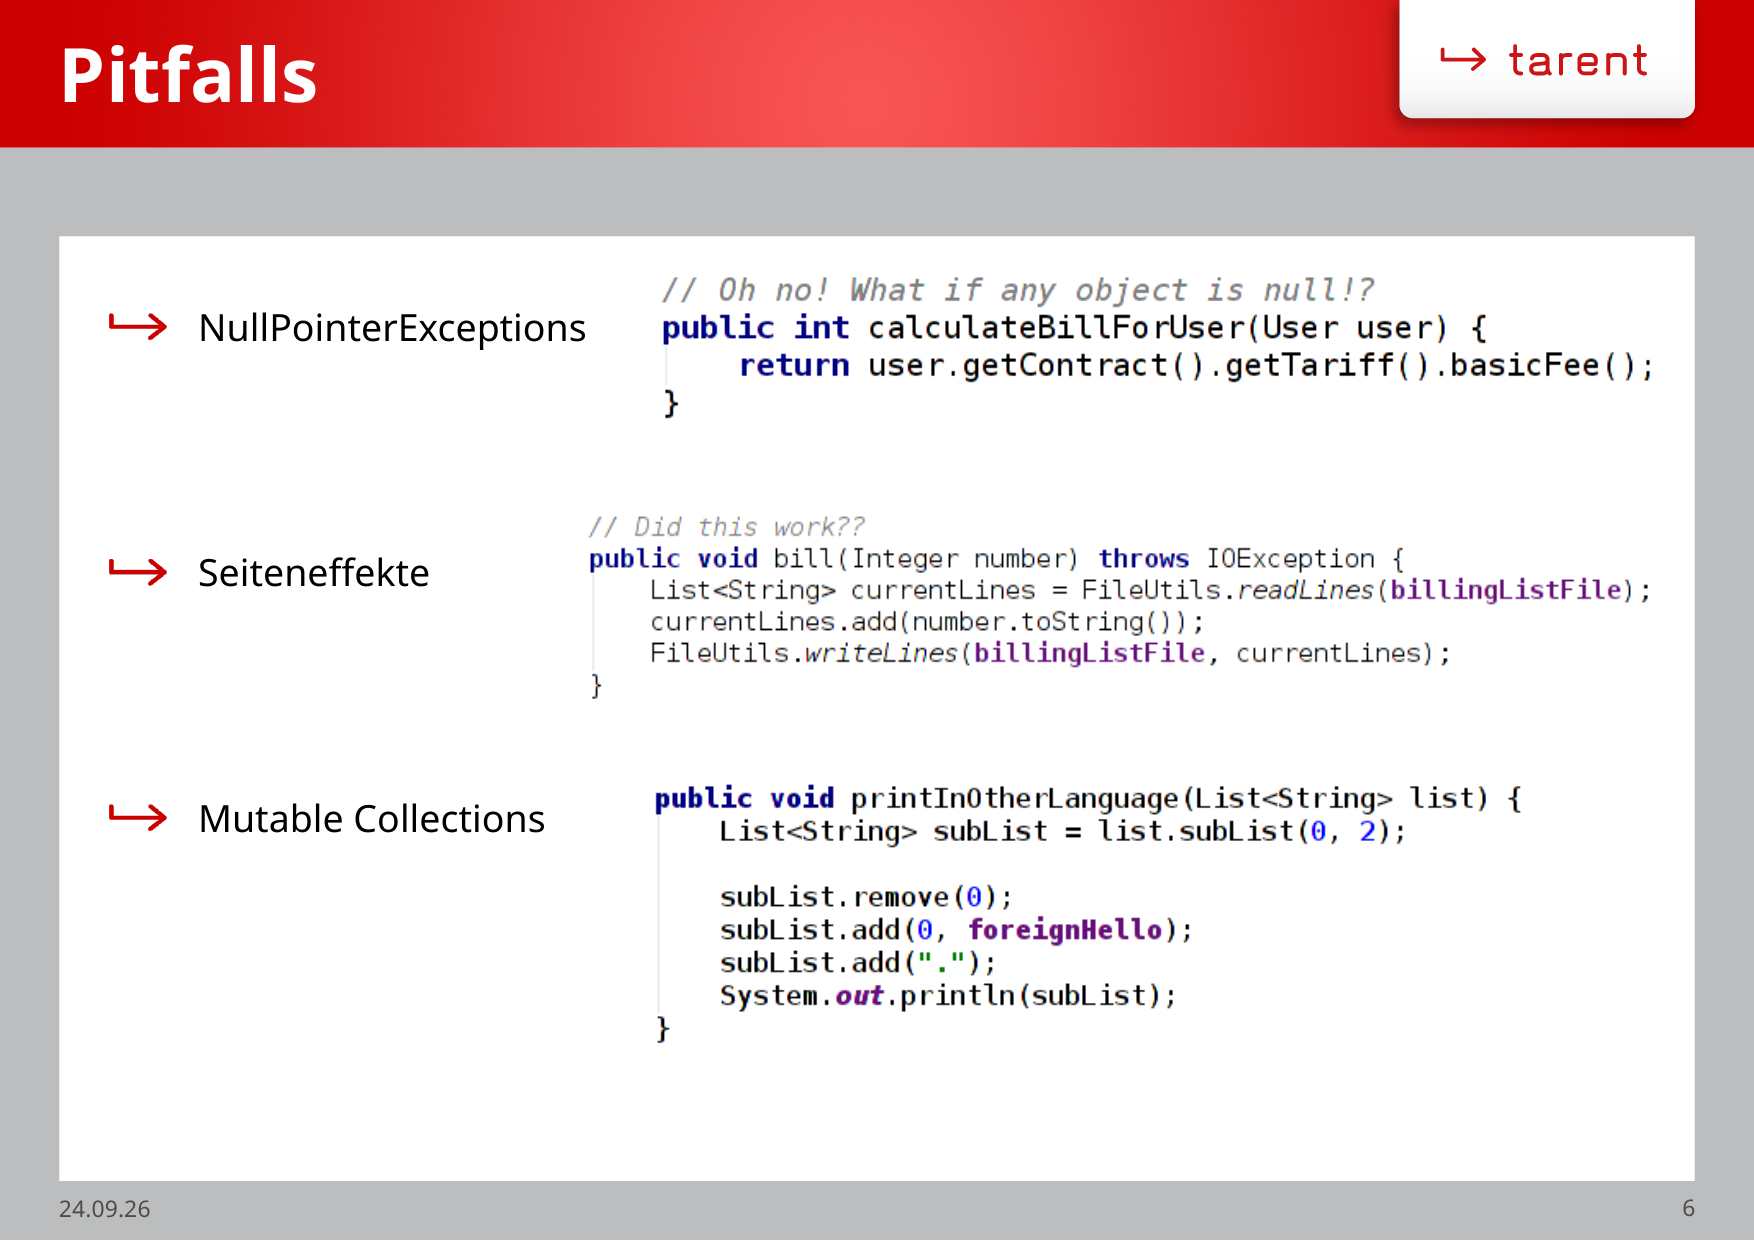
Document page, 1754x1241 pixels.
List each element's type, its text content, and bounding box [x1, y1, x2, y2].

picture [0, 0, 1754, 1240]
title Pitfalls [58, 0, 1638, 177]
list NullPointerExceptions Seiteneffekte Mutable Collections [58, 212, 1630, 1170]
